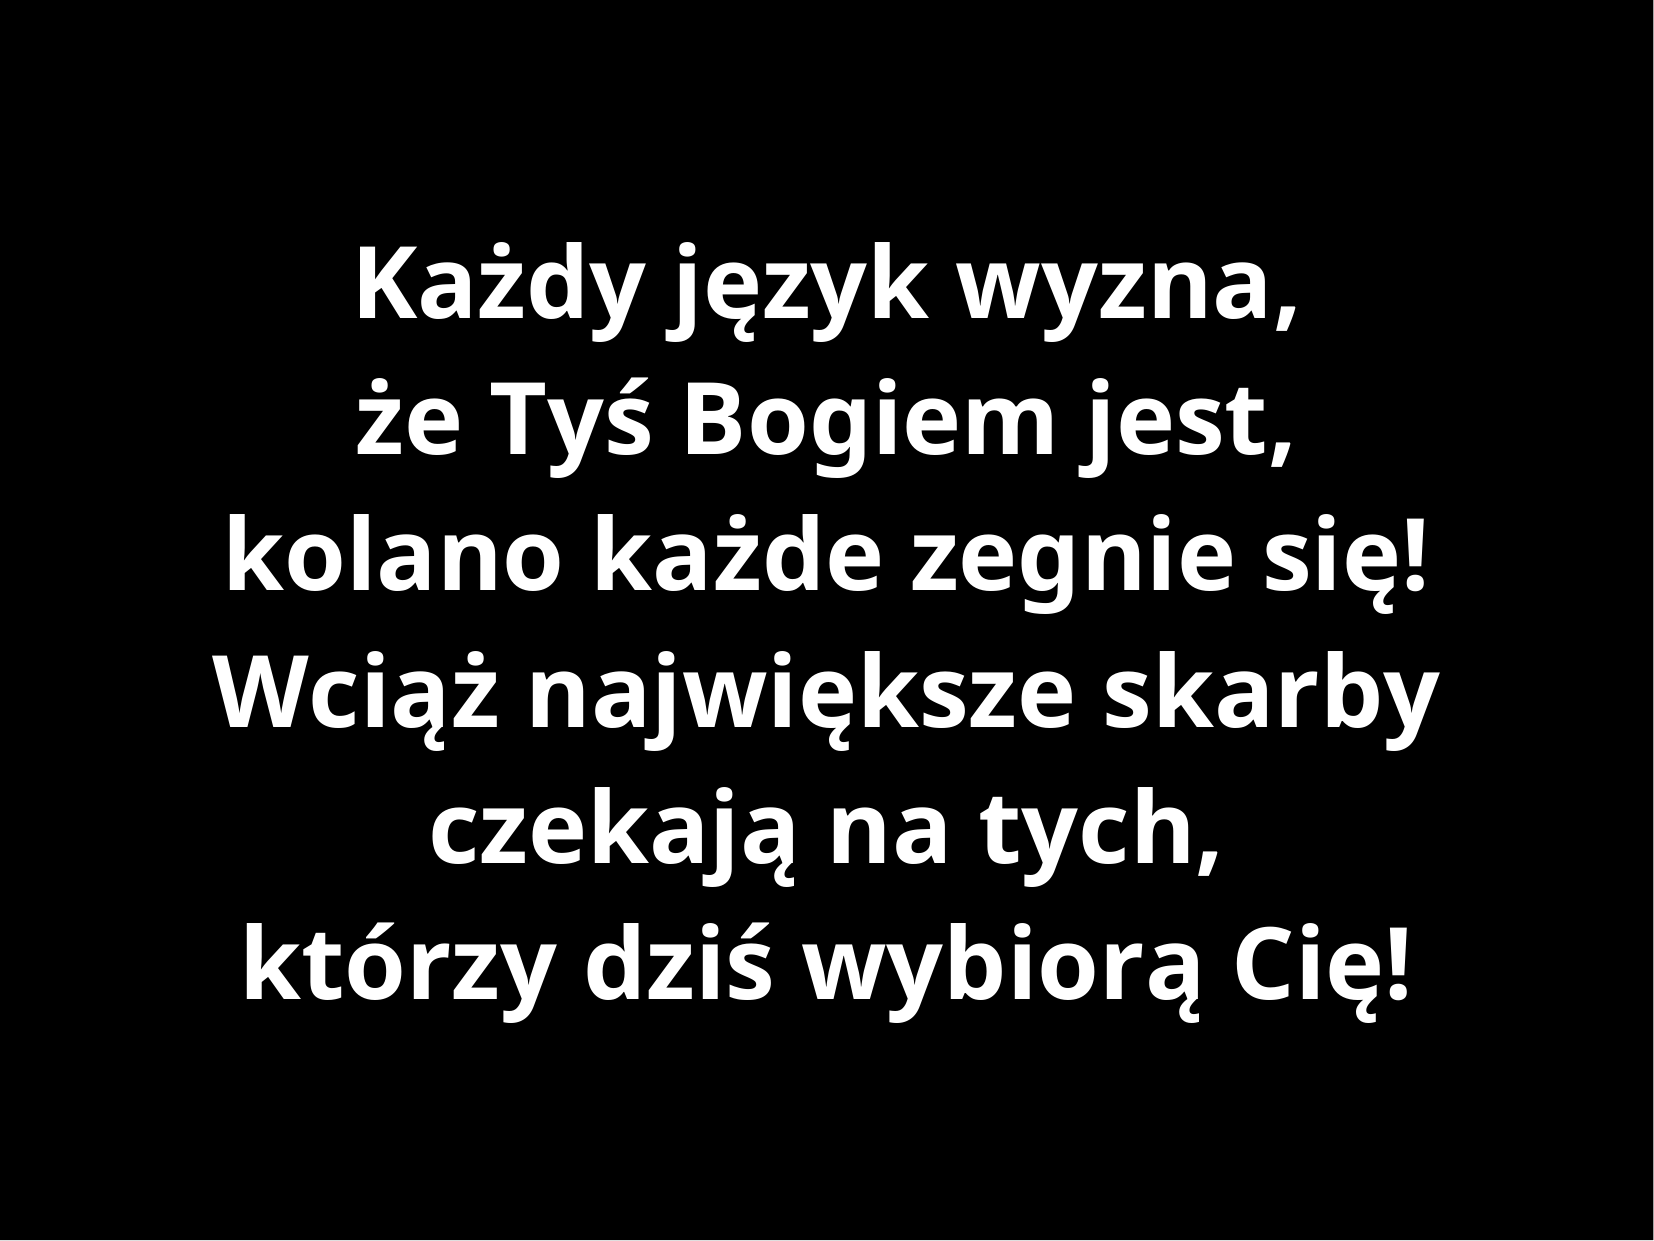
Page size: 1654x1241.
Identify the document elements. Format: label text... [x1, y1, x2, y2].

title Każdy język wyzna, że Tyś Bogiem jest, kolano każde zegnie się! Wciąż największe skarby czekają na tych, którzy dziś wybiorą Cię! [0, 0, 1654, 1241]
